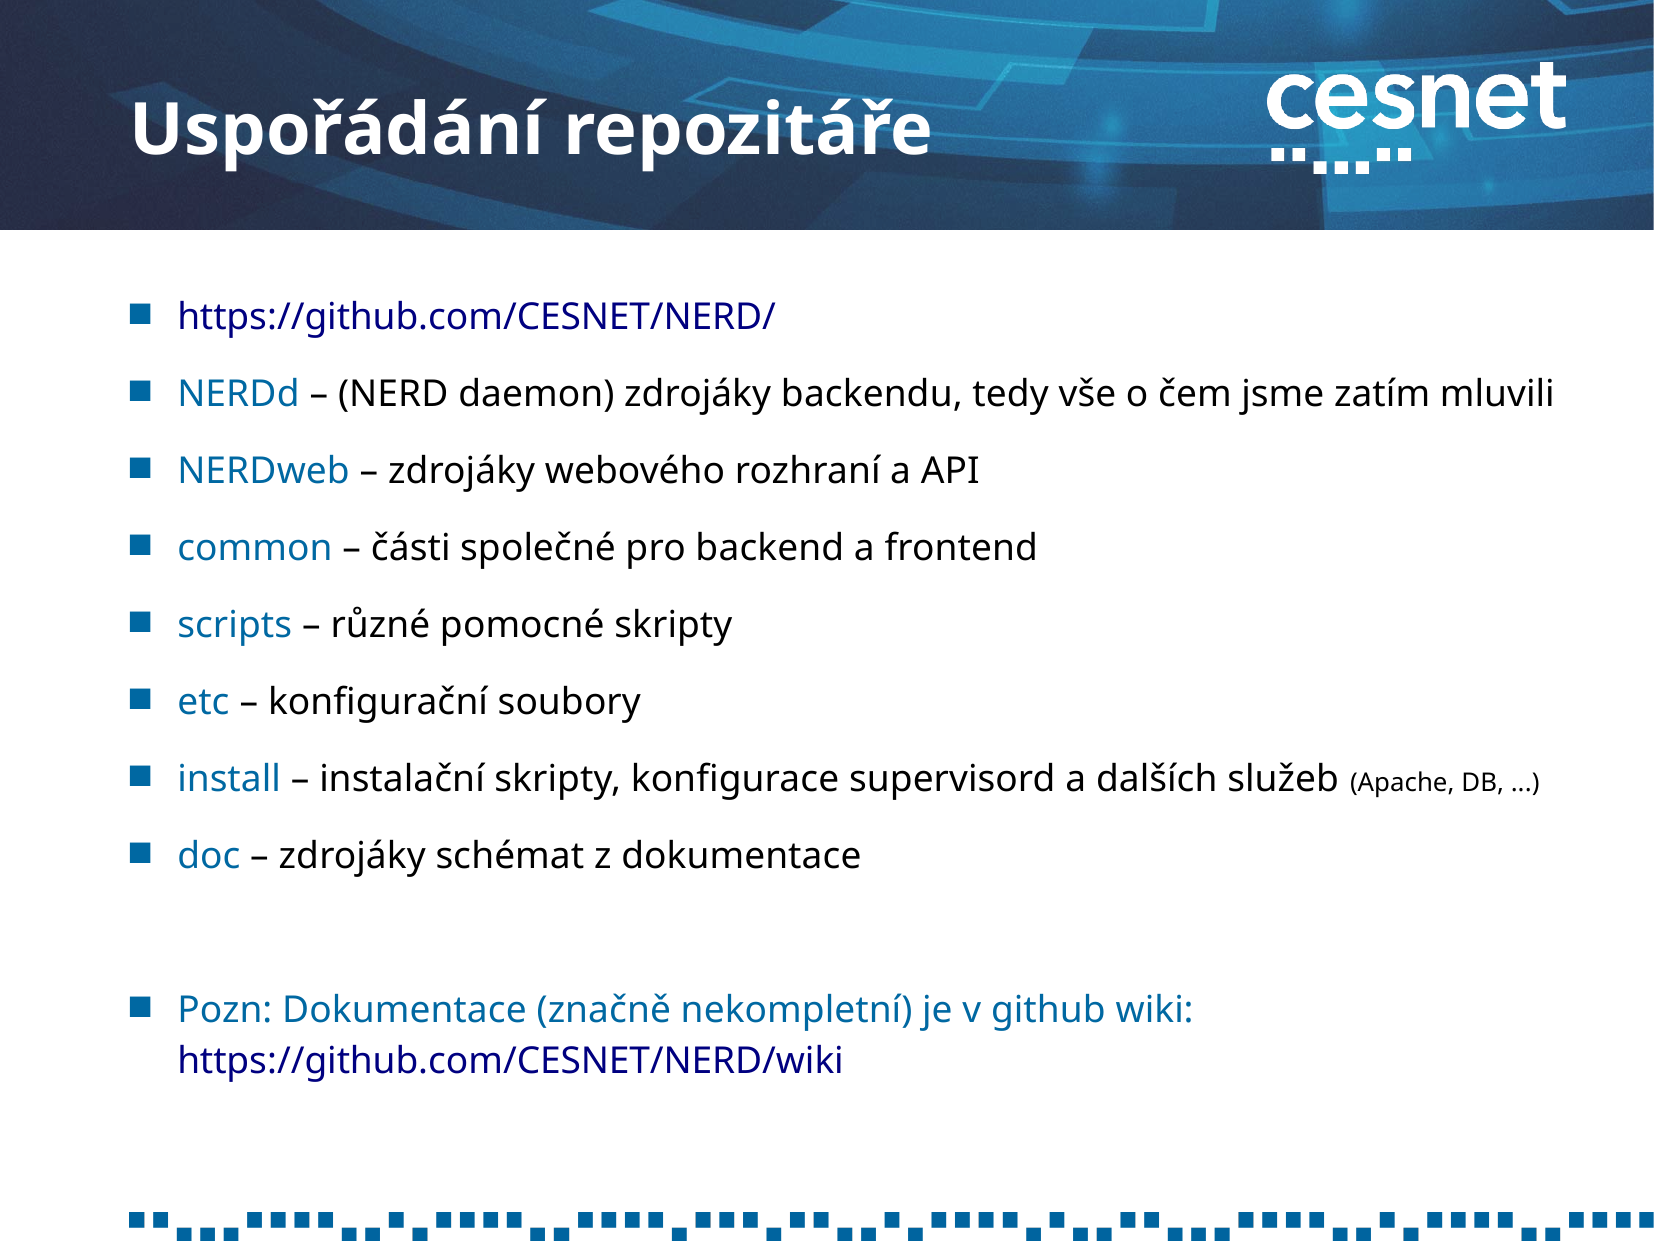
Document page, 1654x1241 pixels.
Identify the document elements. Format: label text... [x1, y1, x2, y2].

picture [1266, 62, 1567, 174]
title Uspořádání repozitáře [129, 15, 1229, 223]
list https://github.com/CESNET/NERD/ NERDd – (NERD daemon) zdrojáky backendu, tedy vše o čem jsme zatím mluvili NERDweb – zdrojáky webového rozhraní a API common – části společné pro backend a frontend scripts – různé pomocné skripty etc – konfigurační soubory install – instalační skripty, konfigurace supervisord a dalších služeb (Apache, DB, ...) doc – zdrojáky schémat z dokumentace Pozn: Dokumentace (značně nekompletní) je v github wiki: https://github.com/CESNET/NERD/wiki [129, 290, 1571, 1123]
picture [129, 1212, 1654, 1241]
